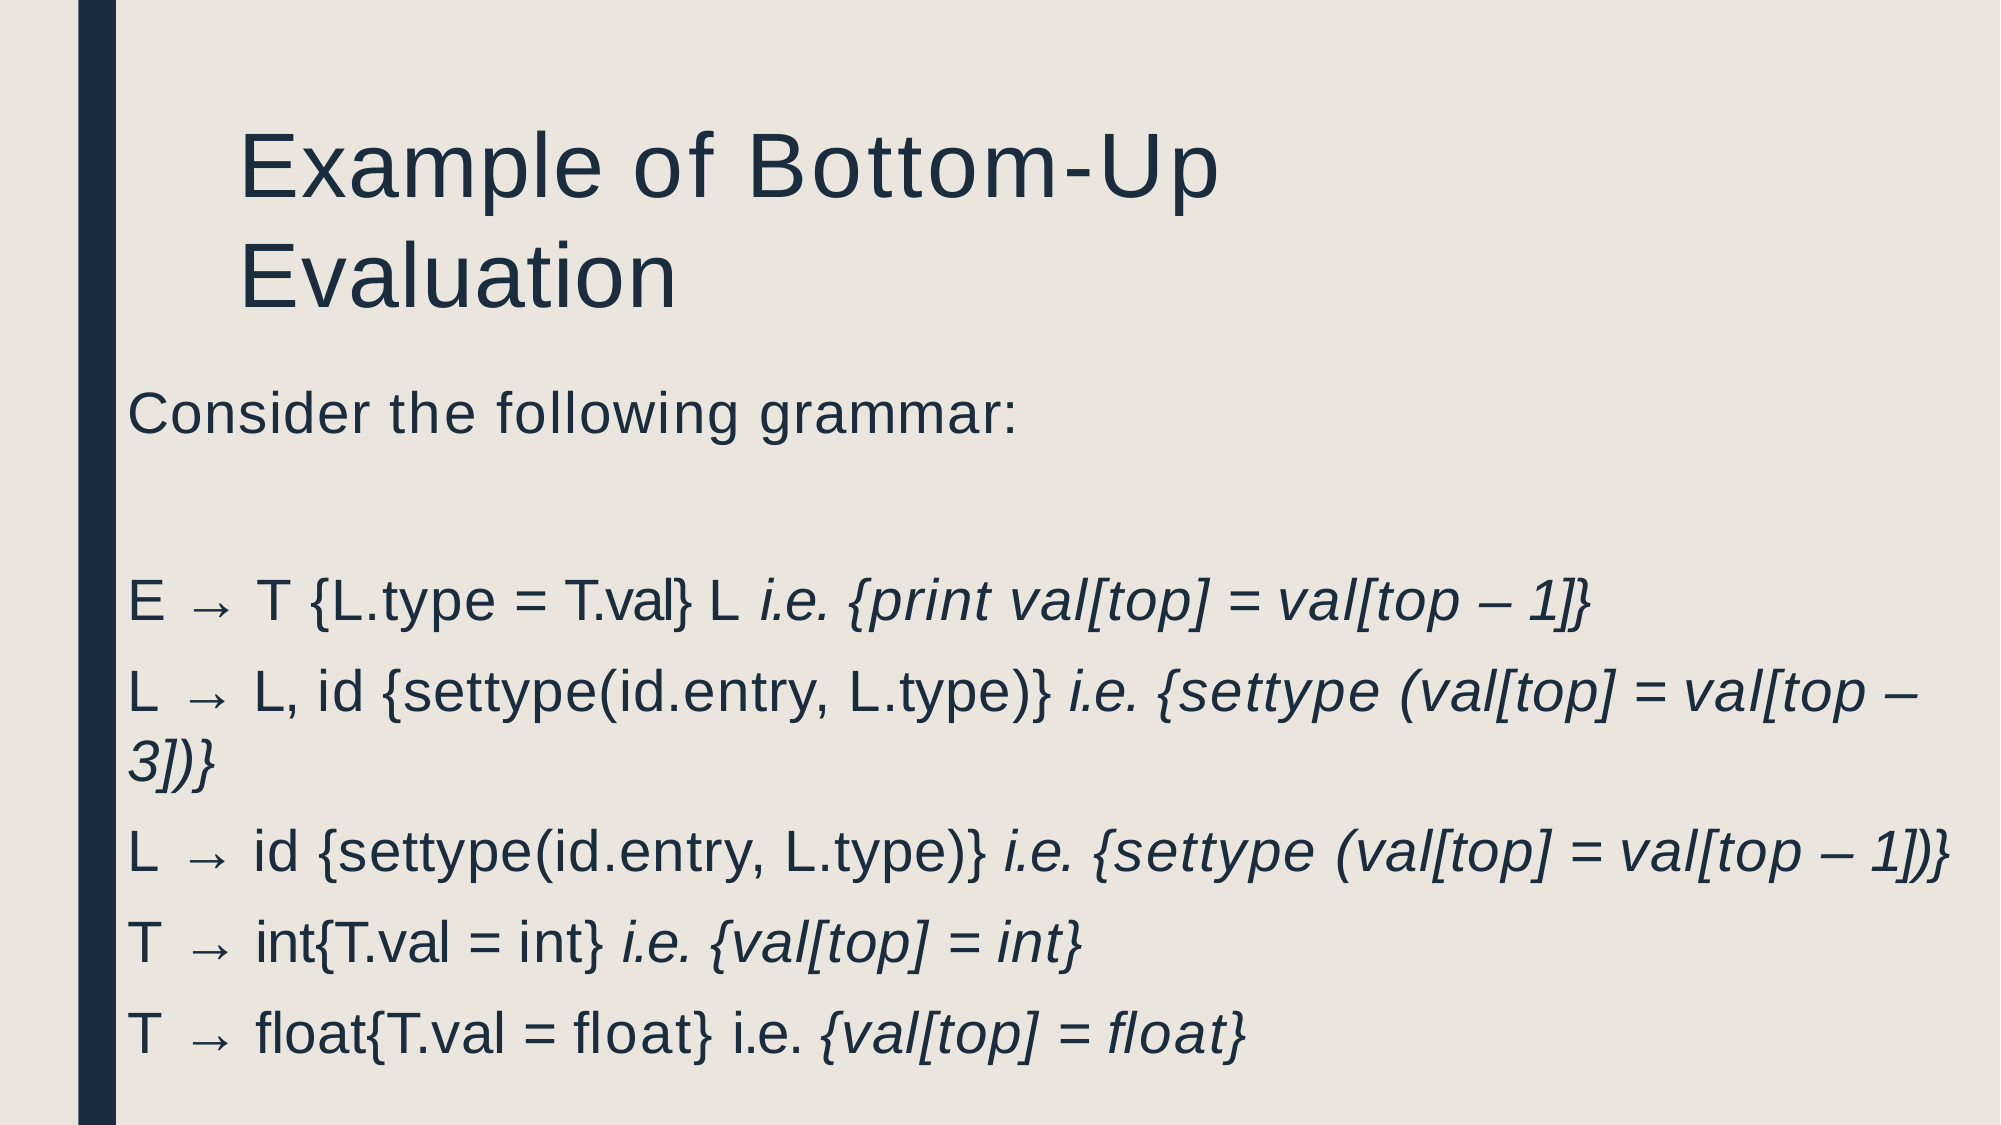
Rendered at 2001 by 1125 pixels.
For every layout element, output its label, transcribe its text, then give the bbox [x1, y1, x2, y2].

title Example of Bottom-Up Evaluation [236, 103, 1677, 326]
text_box Consider the following grammar: E → T {L.type = T.val} L i.e. {print val[top] = val[top – 1]} L → L, id {settype(id.entry, L.type)} i.e. {settype (val[top] = val[top – 3])} L → id {settype(id.entry, L.type)} i.e. {settype (val[top] = val[top – 1])} T → int{T.val = int} i.e. {val[top] = int} T → ﬂoat{T.val = ﬂoat} i.e. {val[top] = ﬂoat} [125, 373, 1981, 1066]
